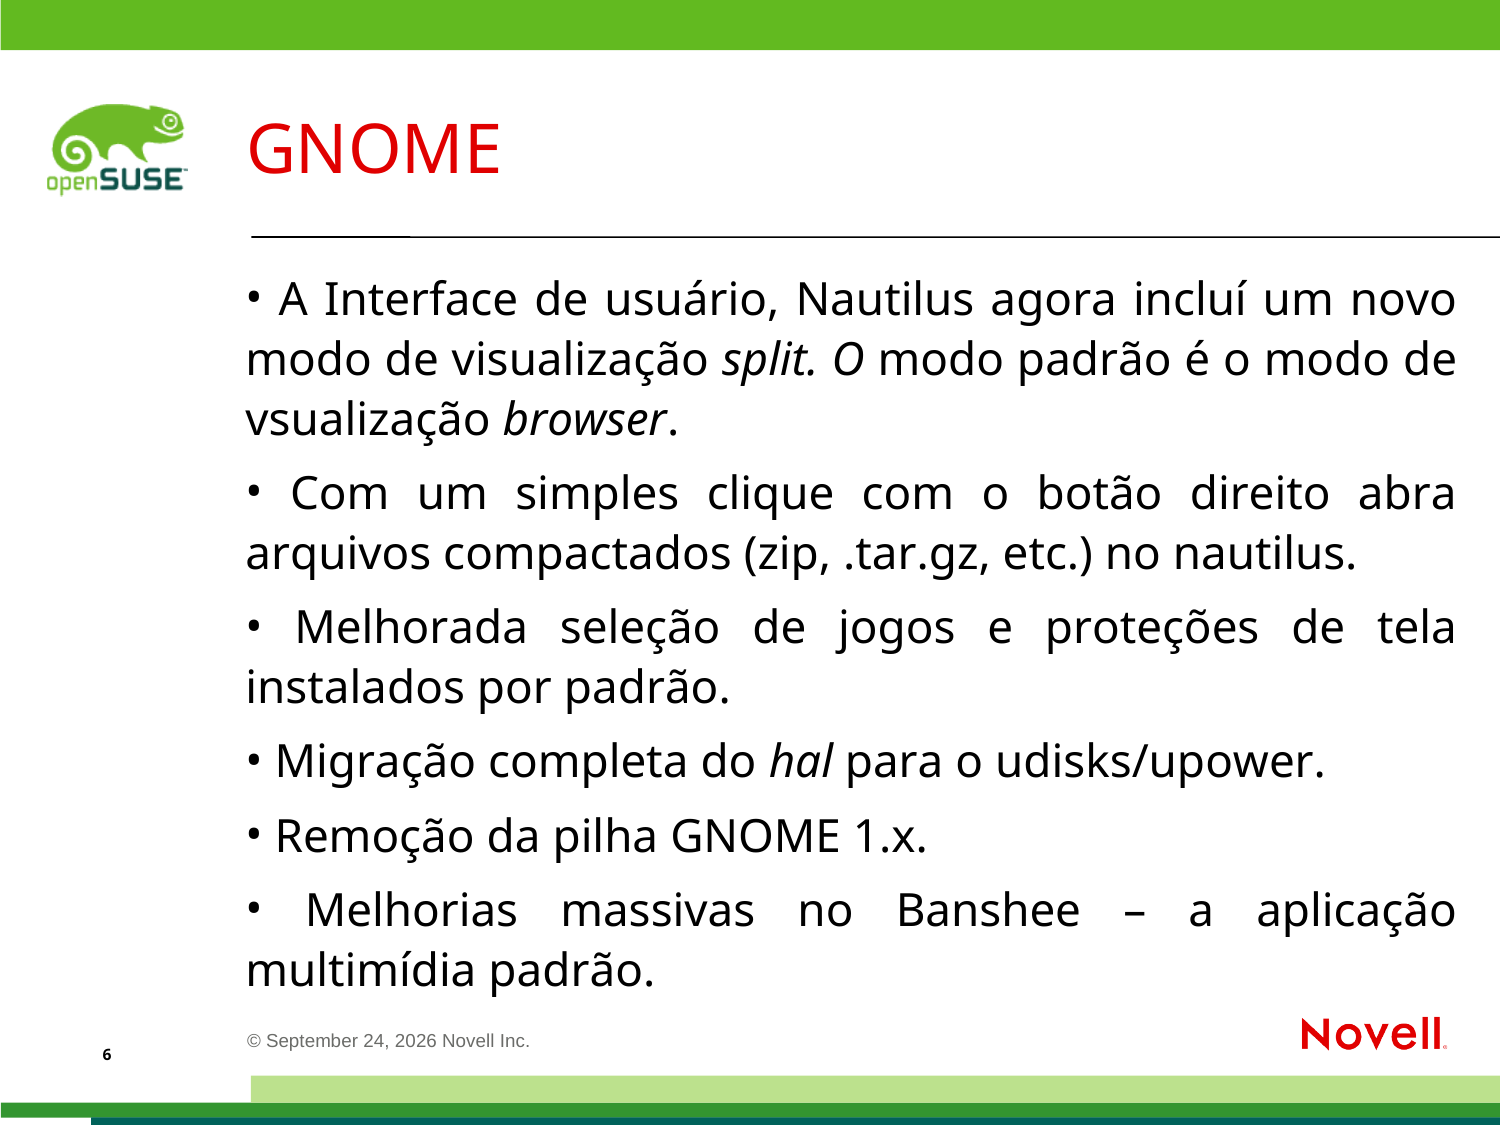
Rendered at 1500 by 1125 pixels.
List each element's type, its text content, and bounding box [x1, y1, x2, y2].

picture [47, 104, 188, 197]
picture [1295, 1011, 1453, 1056]
title GNOME [246, 68, 1409, 231]
list A Interface de usuário, Nautilus agora incluí um novo modo de visualização split. O modo padrão é o modo de vsualização browser. Com um simples clique com o botão direito abra arquivos compactados (zip, .tar.gz, etc.) no nautilus. Melhorada seleção de jogos e proteções de tela instalados por padrão. Migração completa do hal para o udisks/upower. Remoção da pilha GNOME 1.x. Melhorias massivas no Banshee – a aplicação multimídia padrão. [245, 267, 1458, 1010]
